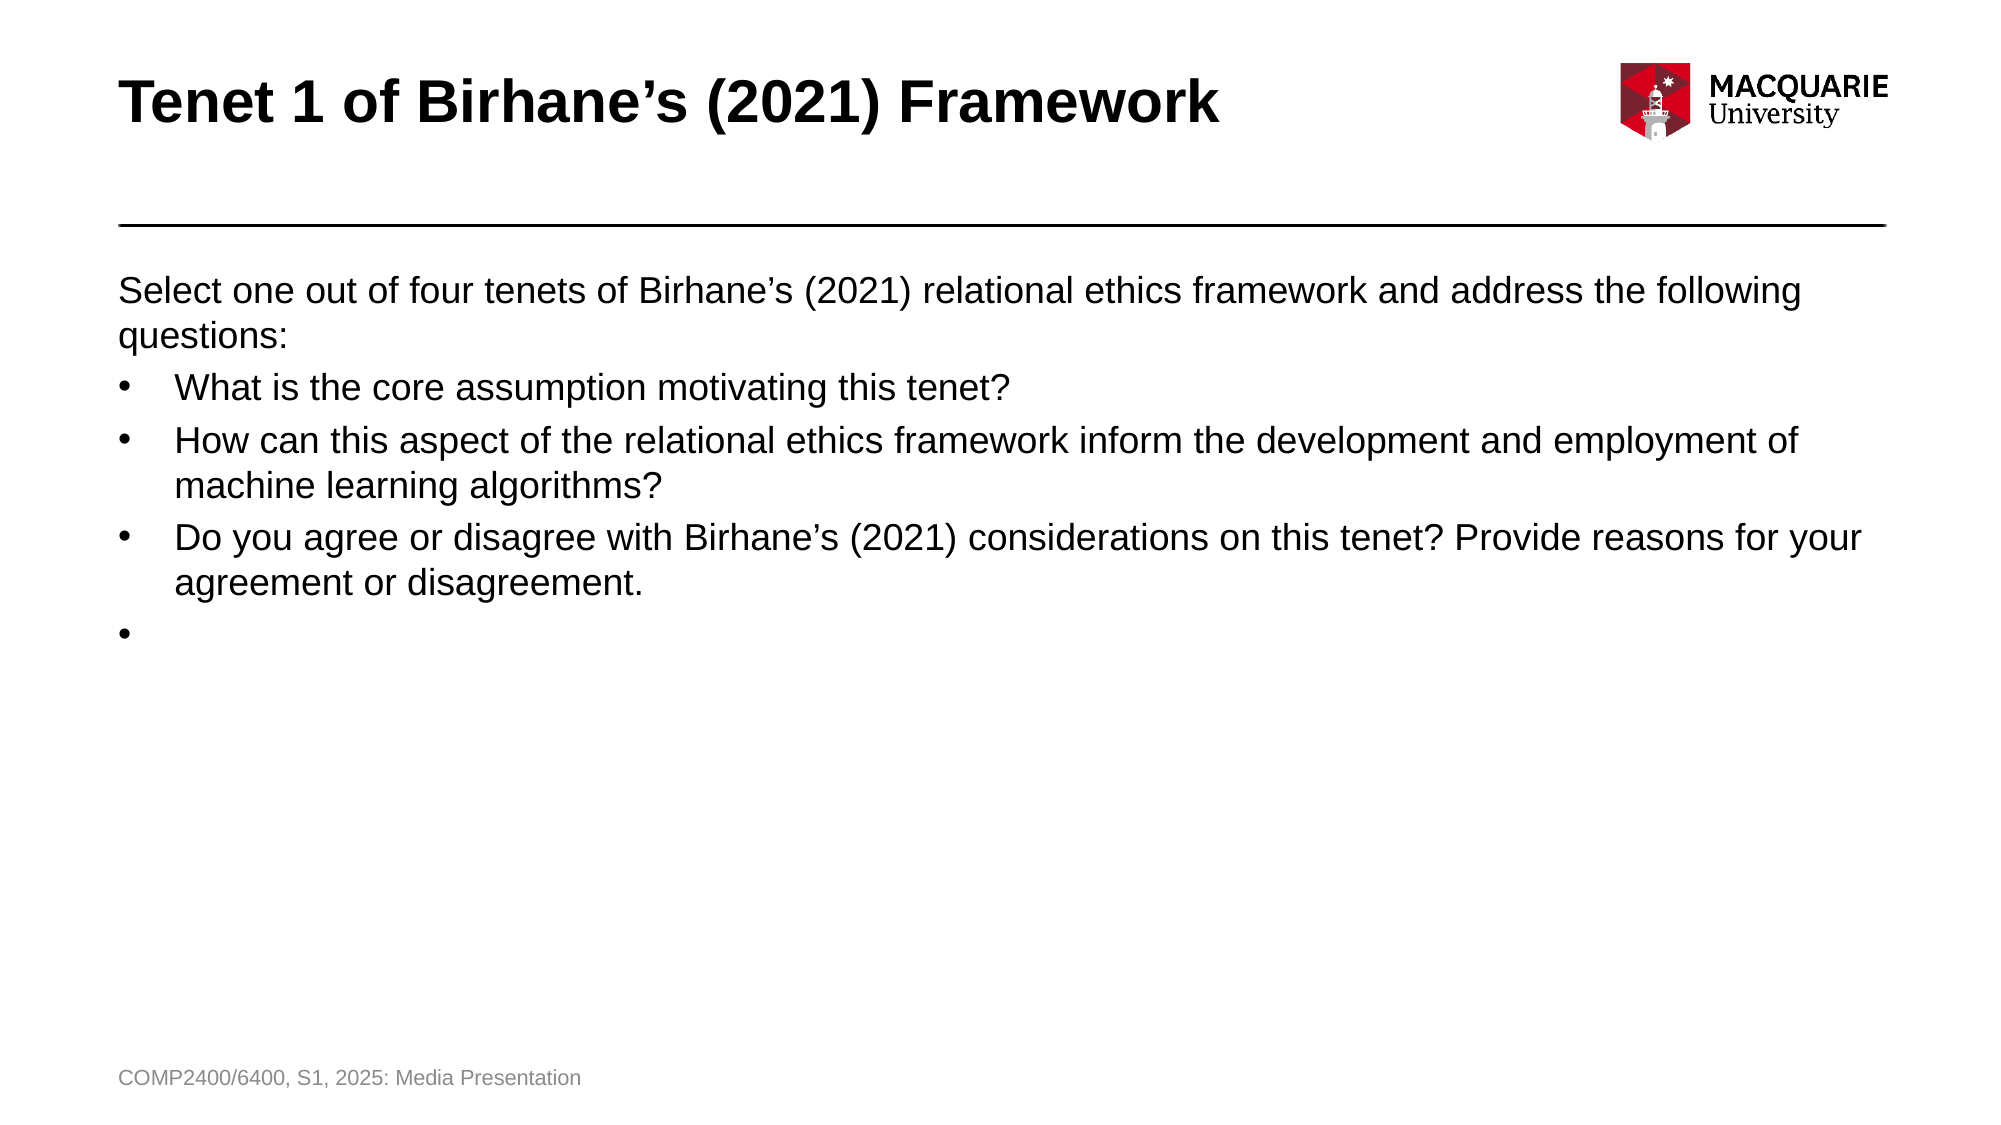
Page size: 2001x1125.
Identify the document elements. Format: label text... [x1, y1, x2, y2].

picture [1586, 35, 1922, 161]
title Tenet 1 of Birhane’s (2021) Framework [118, 45, 1506, 152]
list Select one out of four tenets of Birhane’s (2021) relational ethics framework and address the following questions: What is the core assumption motivating this tenet? How can this aspect of the relational ethics framework inform the development and employment of machine learning algorithms? Do you agree or disagree with Birhane’s (2021) considerations on this tenet? Provide reasons for your agreement or disagreement. [118, 265, 1890, 1009]
